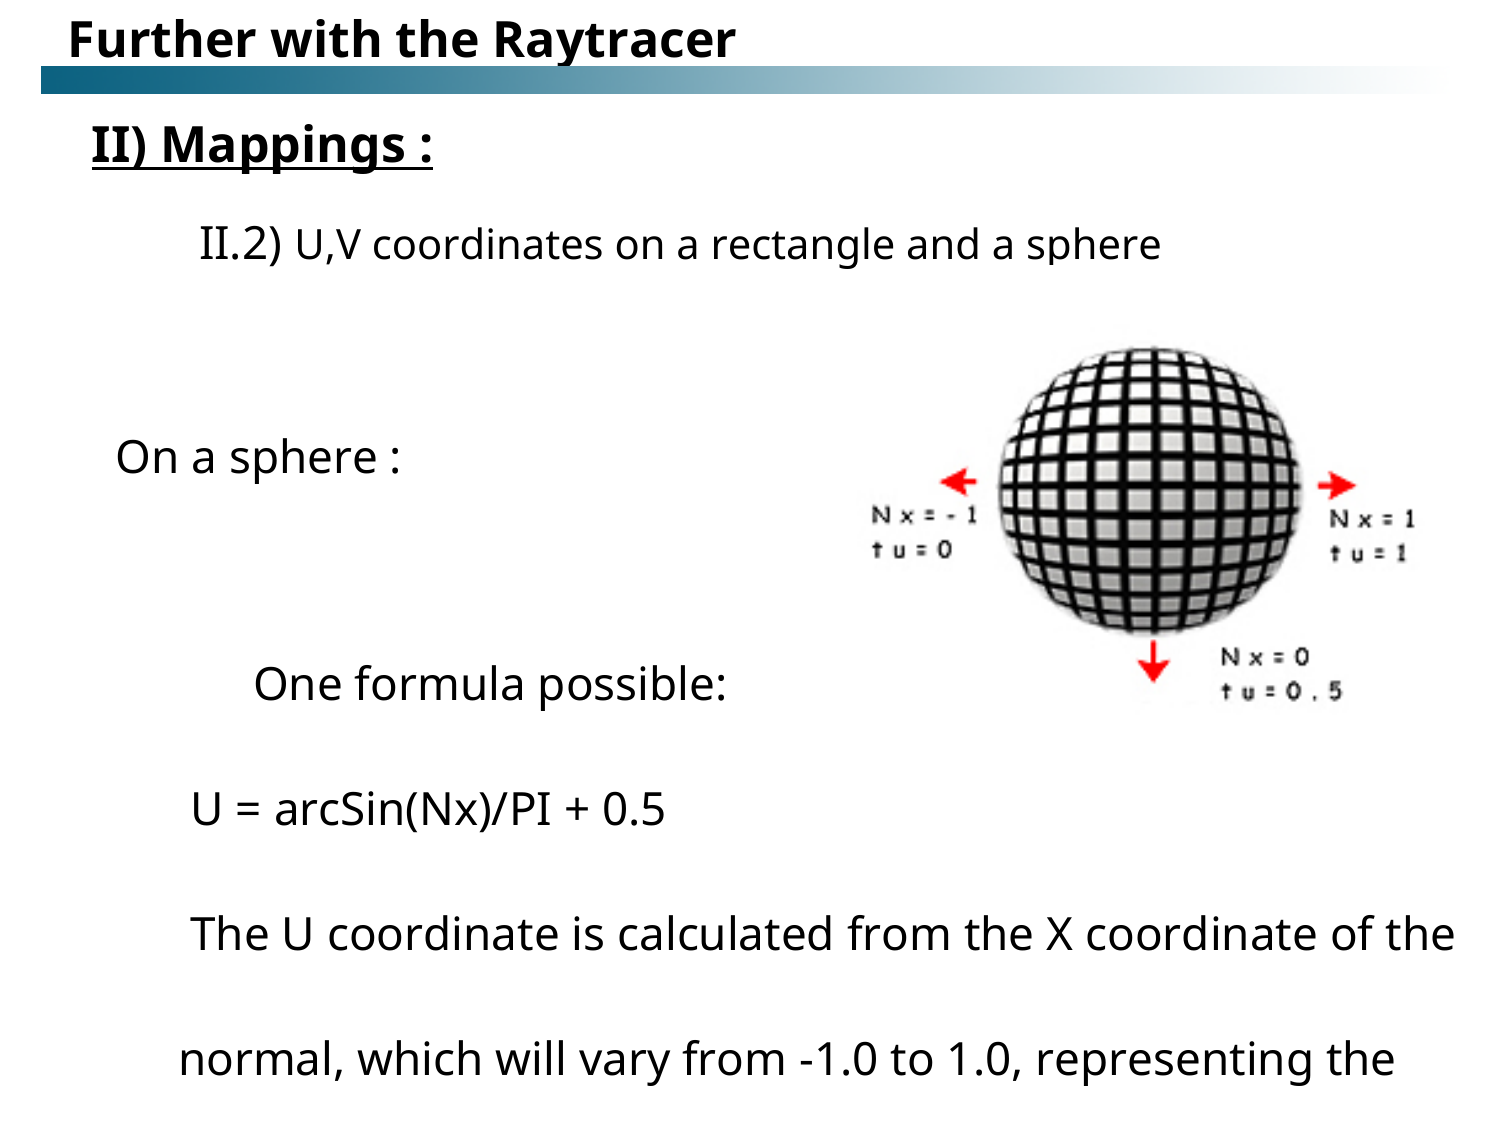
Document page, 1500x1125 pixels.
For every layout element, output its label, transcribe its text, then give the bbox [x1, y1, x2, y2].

picture [856, 265, 1447, 725]
text_box II) Mappings : [76, 101, 644, 186]
text_box II.2) U,V coordinates on a rectangle and a sphere [184, 202, 1182, 281]
text_box On a sphere : One formula possible: U = arcSin(Nx)/PI + 0.5 The U coordinate is calculated from the X coordinate of the normal, which will vary from -1.0 to 1.0, representing the longitude of a corresponding point on a sphere With the same idea V = arcSin(Ny)/PI + 0.5 [88, 354, 1477, 1117]
title Further with the Raytracer [53, 1, 859, 66]
picture [41, 66, 1471, 94]
